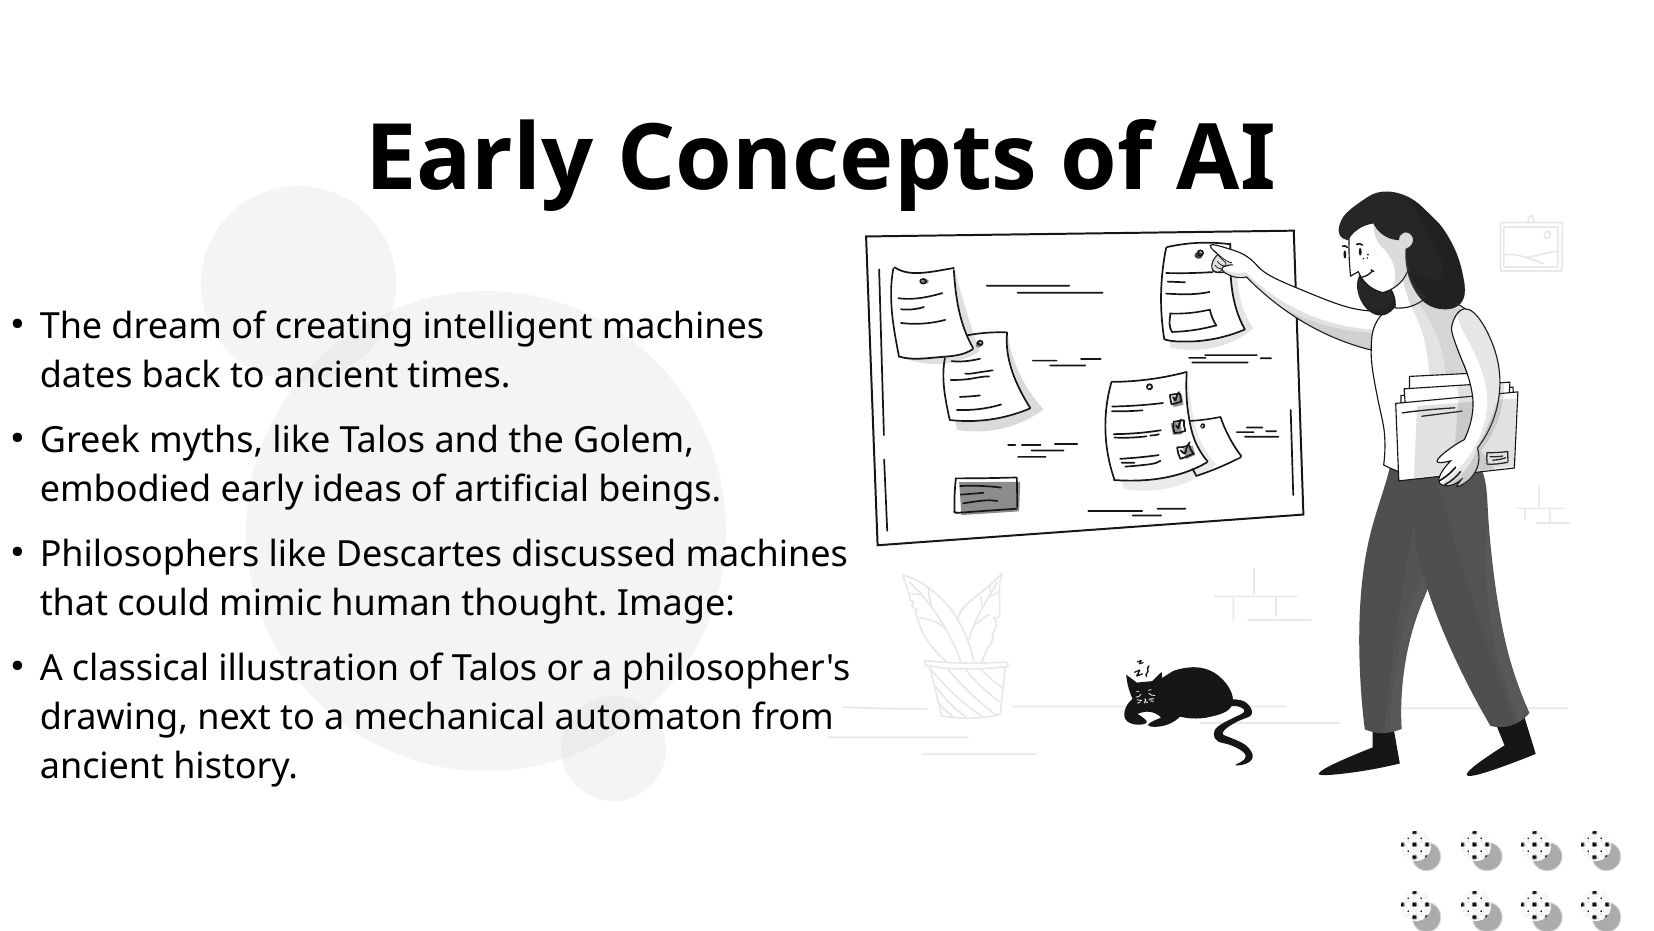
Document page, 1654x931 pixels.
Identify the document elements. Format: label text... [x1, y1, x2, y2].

picture [1461, 890, 1492, 922]
picture [1581, 830, 1612, 862]
title Early Concepts of AI [76, 76, 1565, 233]
list The dream of creating intelligent machines dates back to ancient times. Greek myths, like Talos and the Golem, embodied early ideas of artificial beings. Philosophers like Descartes discussed machines that could mimic human thought. Image: A classical illustration of Talos or a philosopher's drawing, next to a mechanical automaton from ancient history. [1, 300, 863, 840]
picture [1580, 890, 1612, 922]
picture [1520, 831, 1552, 862]
picture [1520, 890, 1552, 922]
picture [1400, 830, 1432, 862]
picture [1400, 891, 1432, 922]
picture [1460, 830, 1492, 862]
